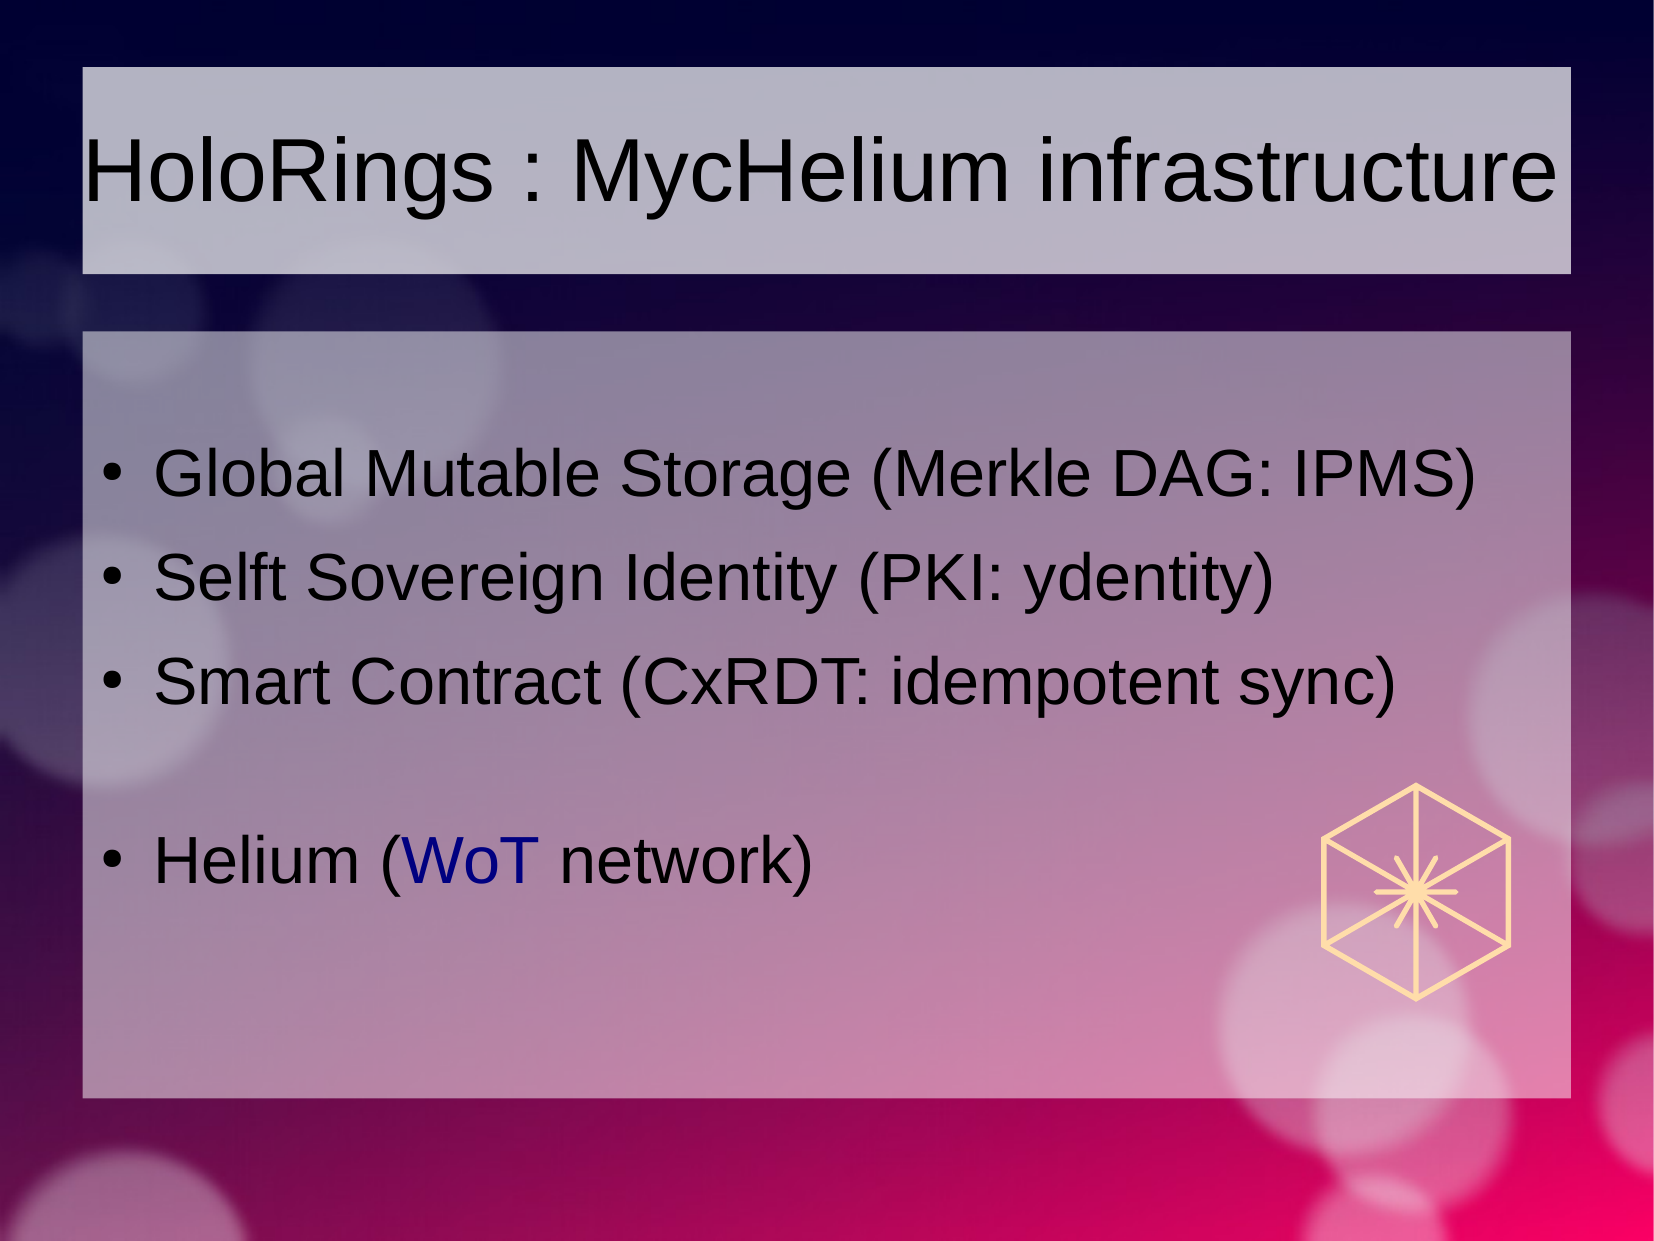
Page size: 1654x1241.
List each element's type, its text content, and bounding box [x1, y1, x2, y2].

picture [0, 0, 1654, 1241]
title HoloRings : MycHelium infrastructure [82, 67, 1571, 275]
list Global Mutable Storage (Merkle DAG: IPMS) Selft Sovereign Identity (PKI: ydentity) Smart Contract (CxRDT: idempotent sync) Helium (WoT network) [82, 331, 1571, 1099]
